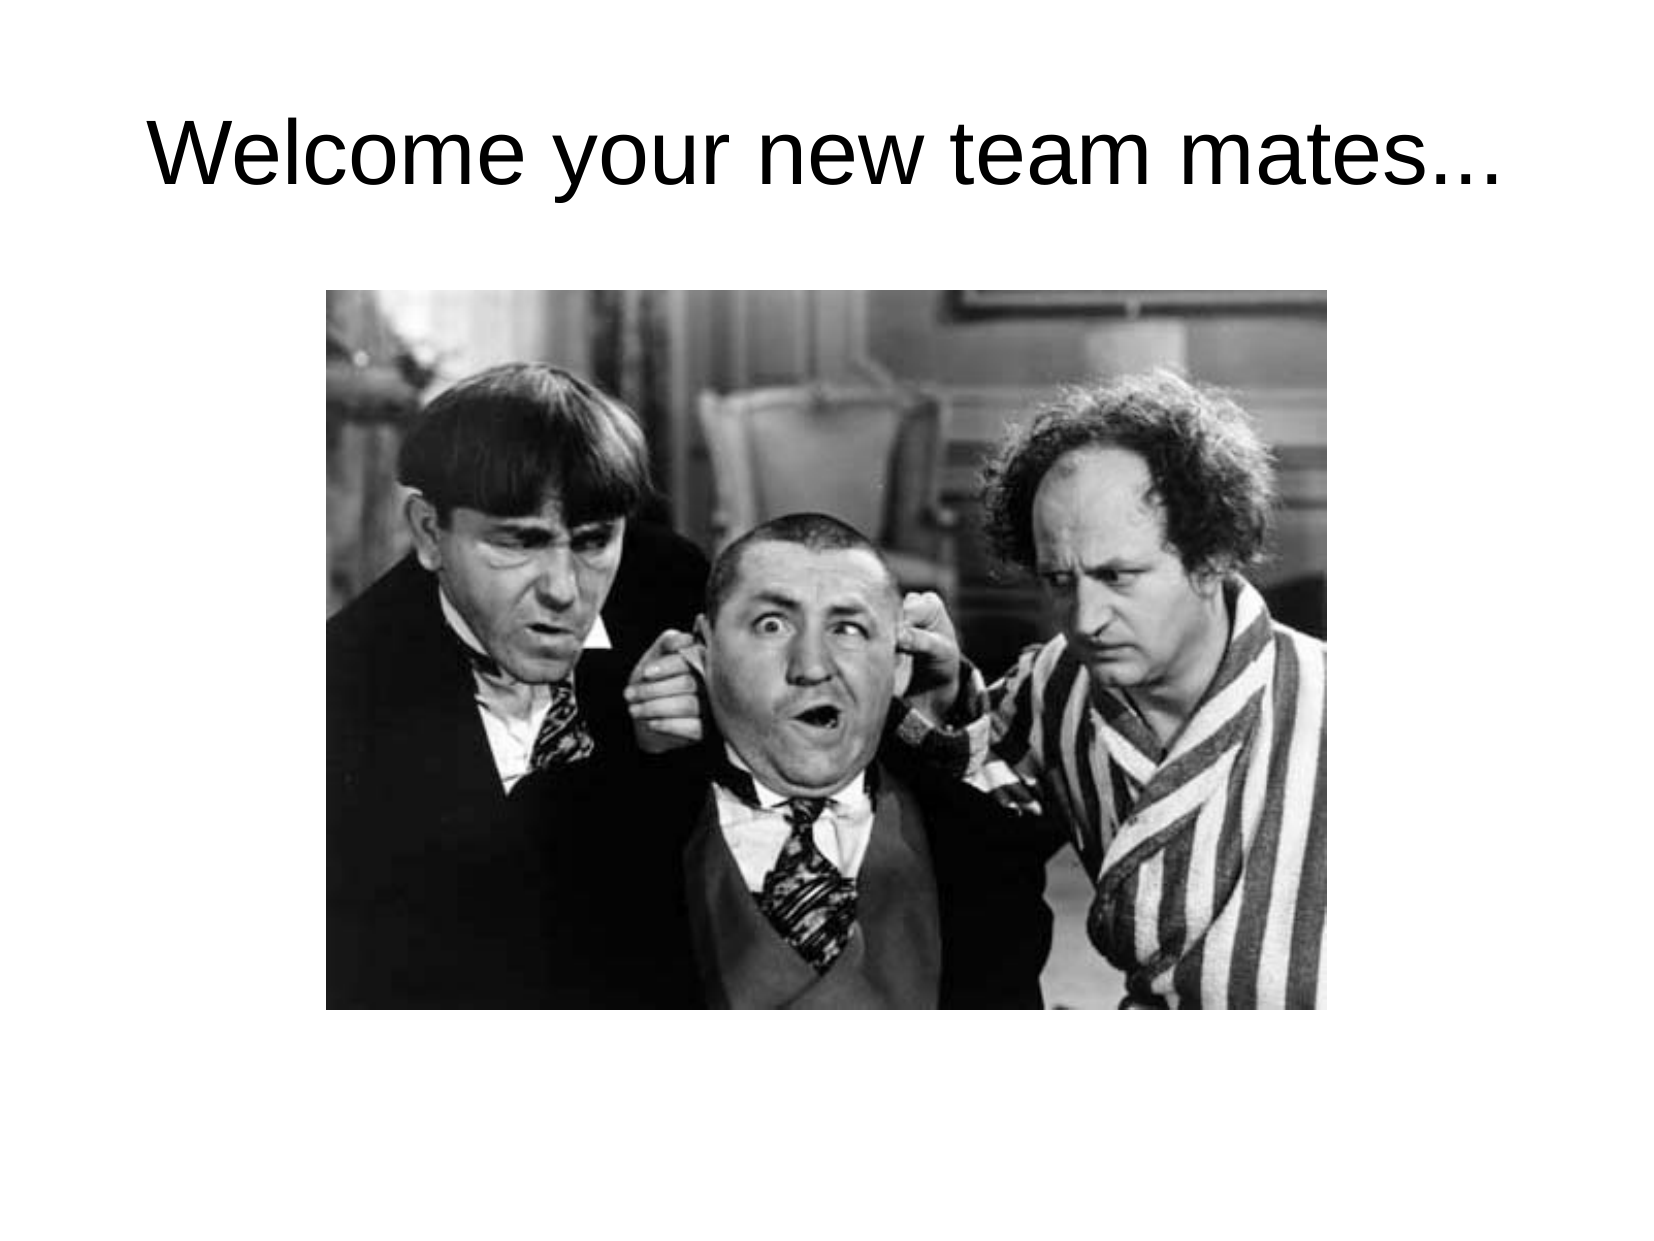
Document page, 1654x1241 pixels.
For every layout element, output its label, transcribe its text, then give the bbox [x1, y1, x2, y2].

picture [326, 290, 1327, 1010]
title Welcome your new team mates... [82, 49, 1571, 257]
